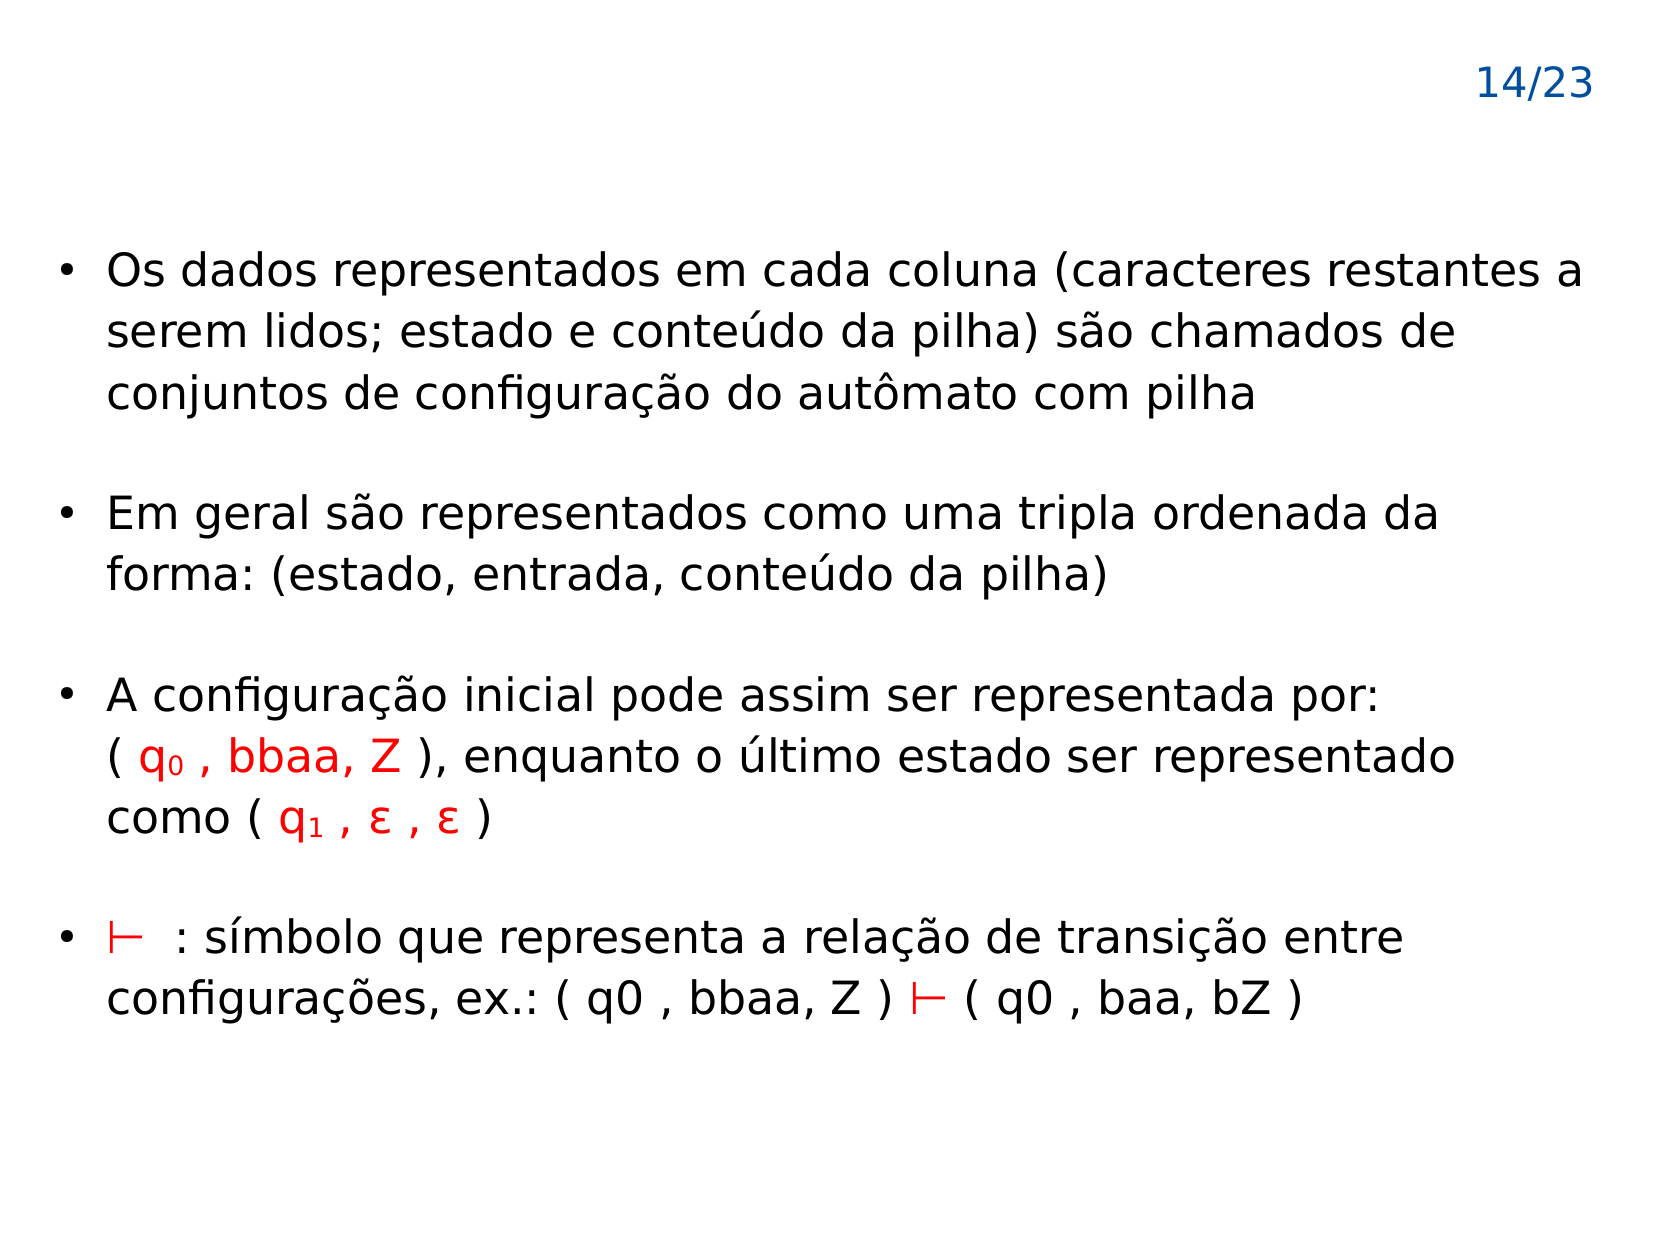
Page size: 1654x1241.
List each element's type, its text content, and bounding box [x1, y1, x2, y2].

list Os dados representados em cada coluna (caracteres restantes a serem lidos; estado e conteúdo da pilha) são chamados de conjuntos de configuração do autômato com pilha Em geral são representados como uma tripla ordenada da forma: (estado, entrada, conteúdo da pilha) A configuração inicial pode assim ser representada por: ( q0 , bbaa, Z ), enquanto o último estado ser representado como ( q1 , ε , ε ) ⊢ : símbolo que representa a relação de transição entre configurações, ex.: ( q0 , bbaa, Z ) ⊢ ( q0 , baa, bZ ) [59, 236, 1595, 1211]
